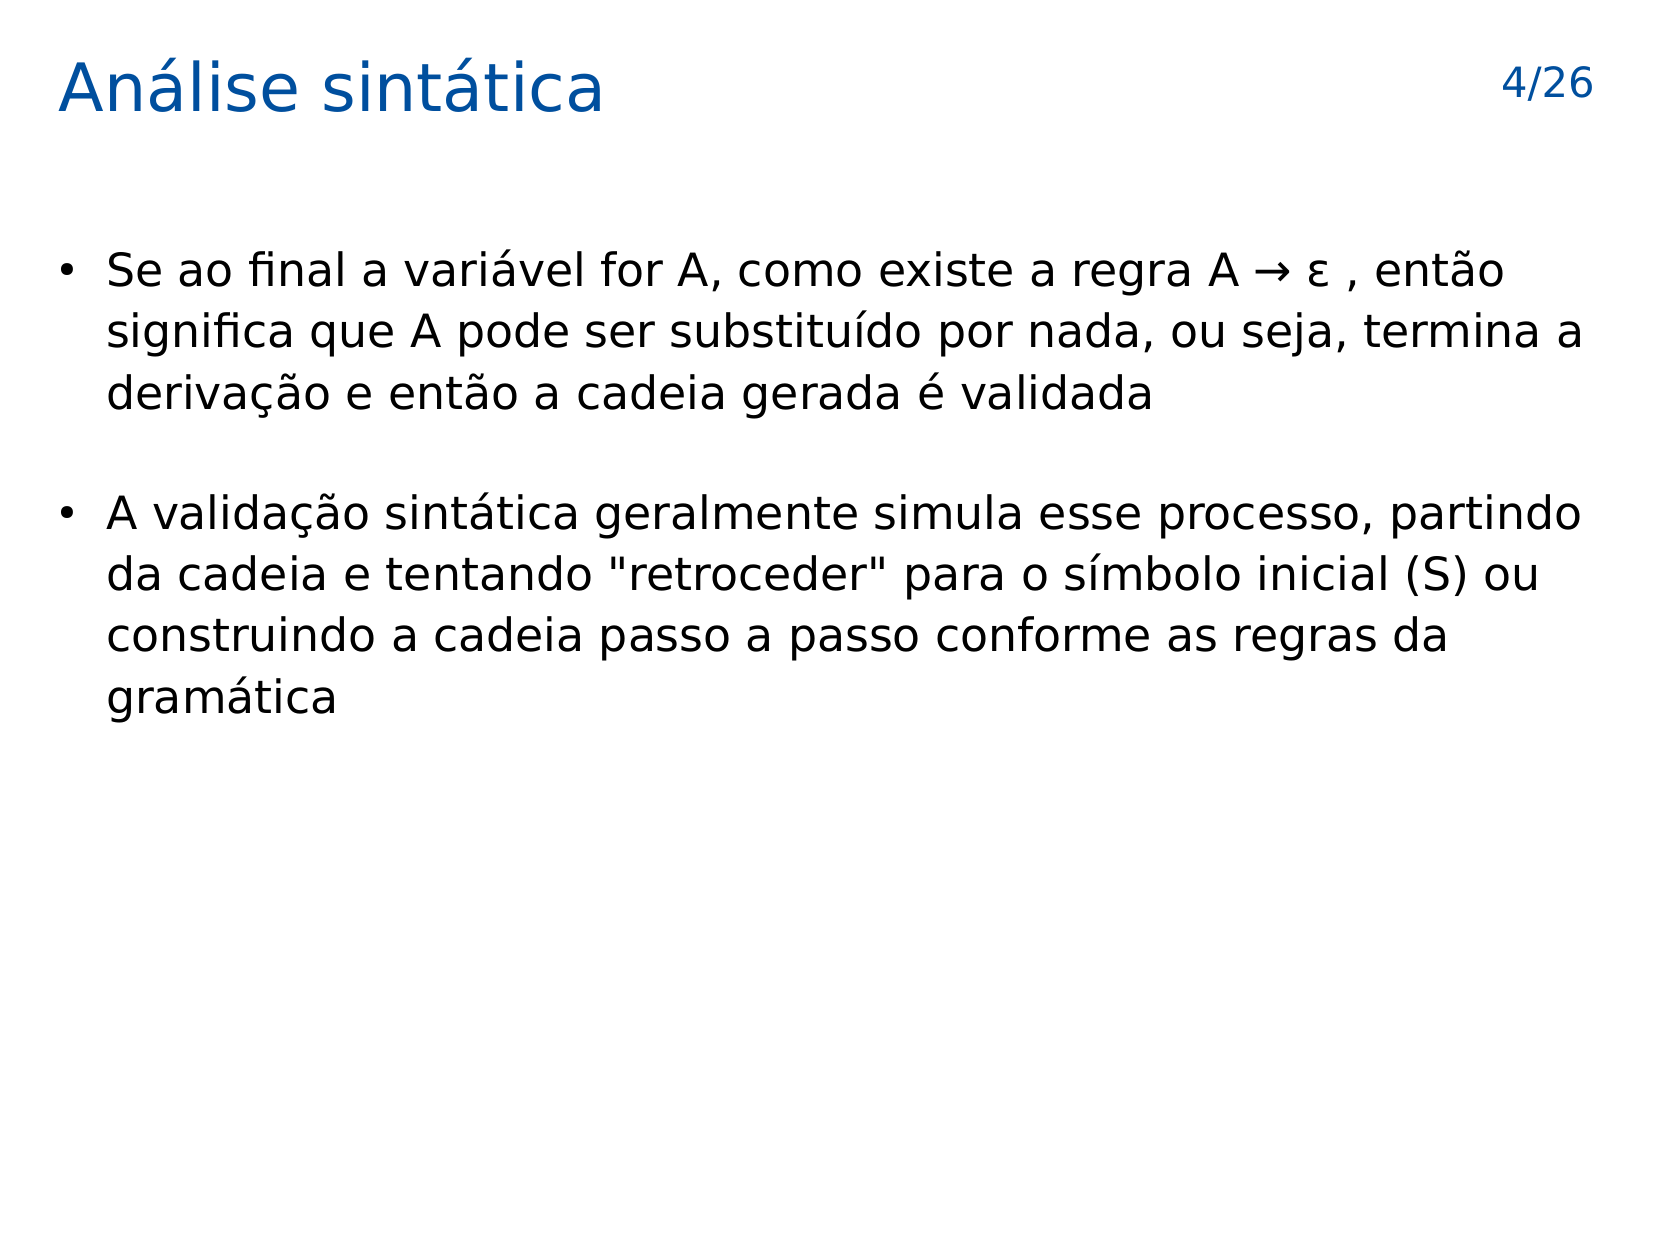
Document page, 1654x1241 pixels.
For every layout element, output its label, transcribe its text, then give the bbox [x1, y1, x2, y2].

list Se ao final a variável for A, como existe a regra A → ε , então significa que A pode ser substituído por nada, ou seja, termina a derivação e então a cadeia gerada é validada A validação sintática geralmente simula esse processo, partindo da cadeia e tentando "retroceder" para o símbolo inicial (S) ou construindo a cadeia passo a passo conforme as regras da gramática [59, 236, 1595, 1211]
title Análise sintática [59, 29, 1625, 148]
